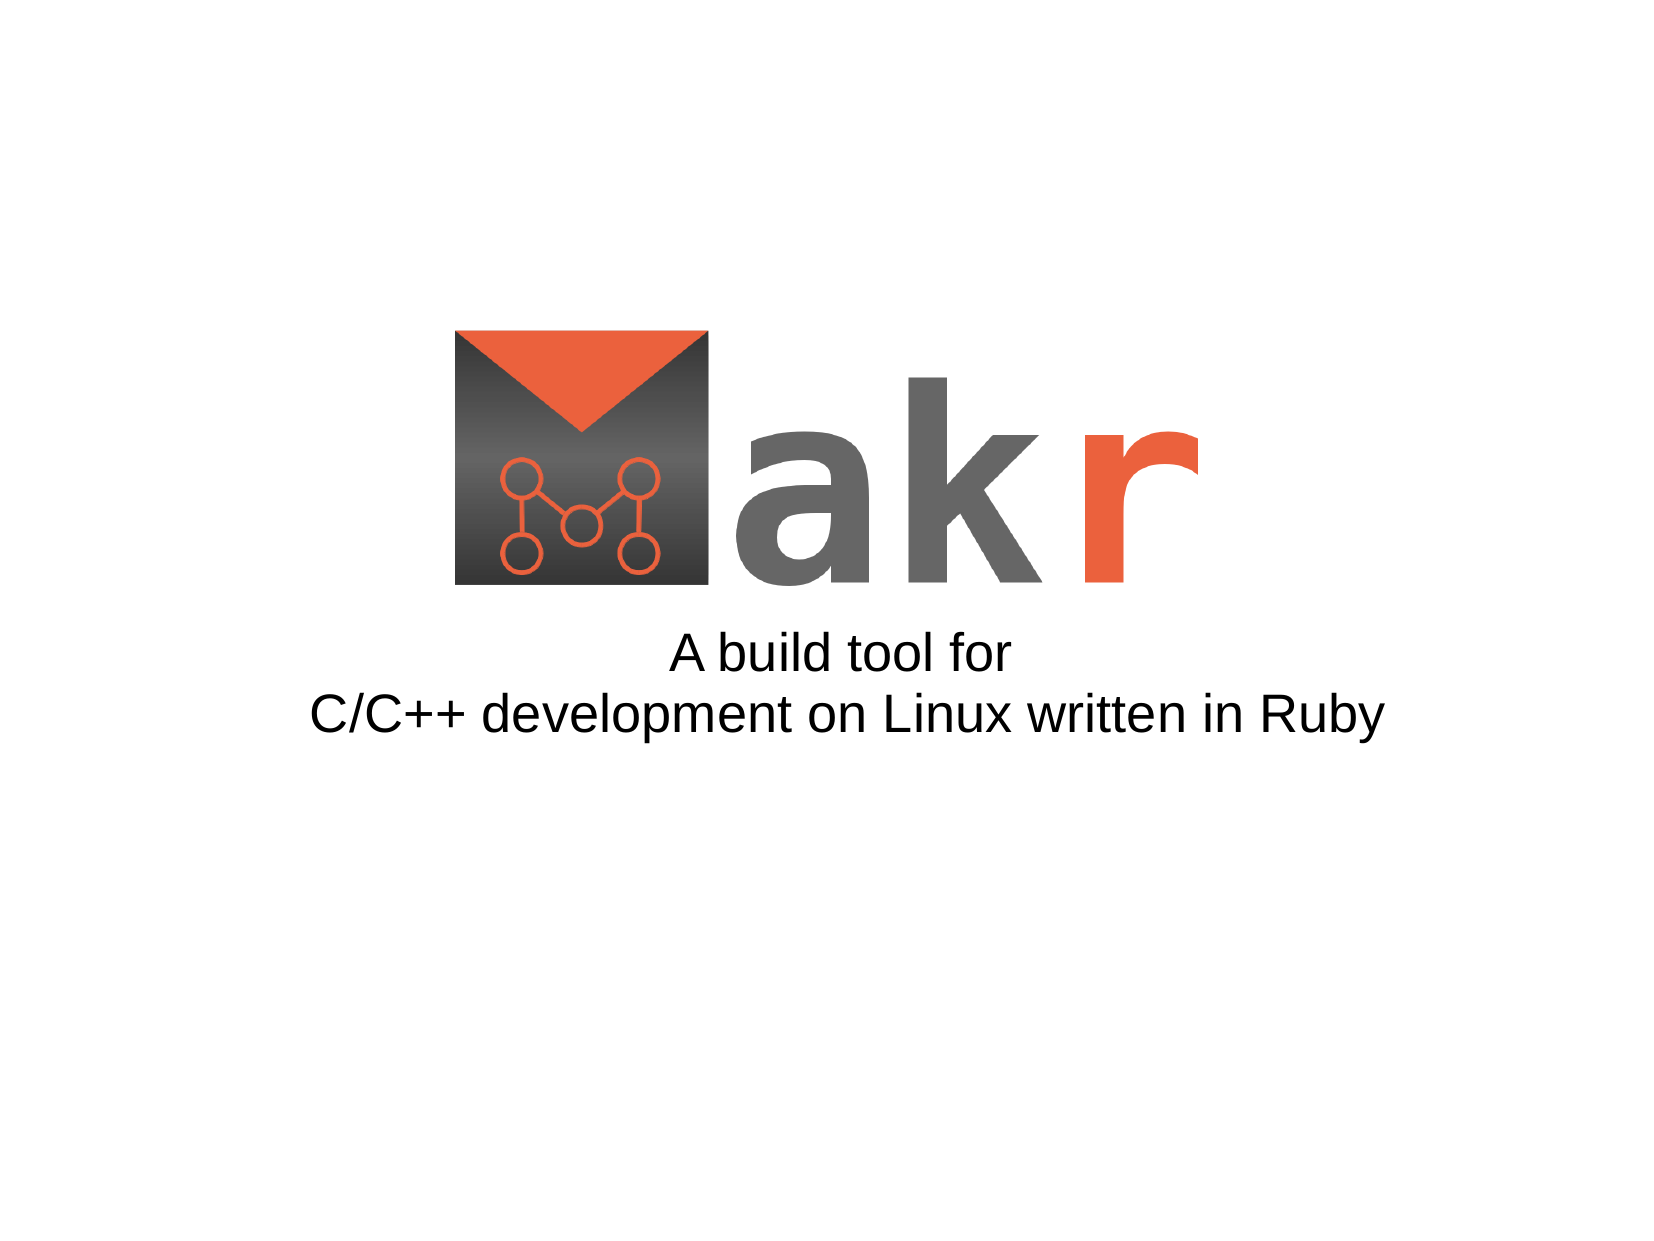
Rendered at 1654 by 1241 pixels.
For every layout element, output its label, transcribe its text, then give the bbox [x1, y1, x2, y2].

picture [448, 324, 1205, 591]
title A build tool for C/C++ development on Linux written in Ruby [221, 622, 1477, 744]
